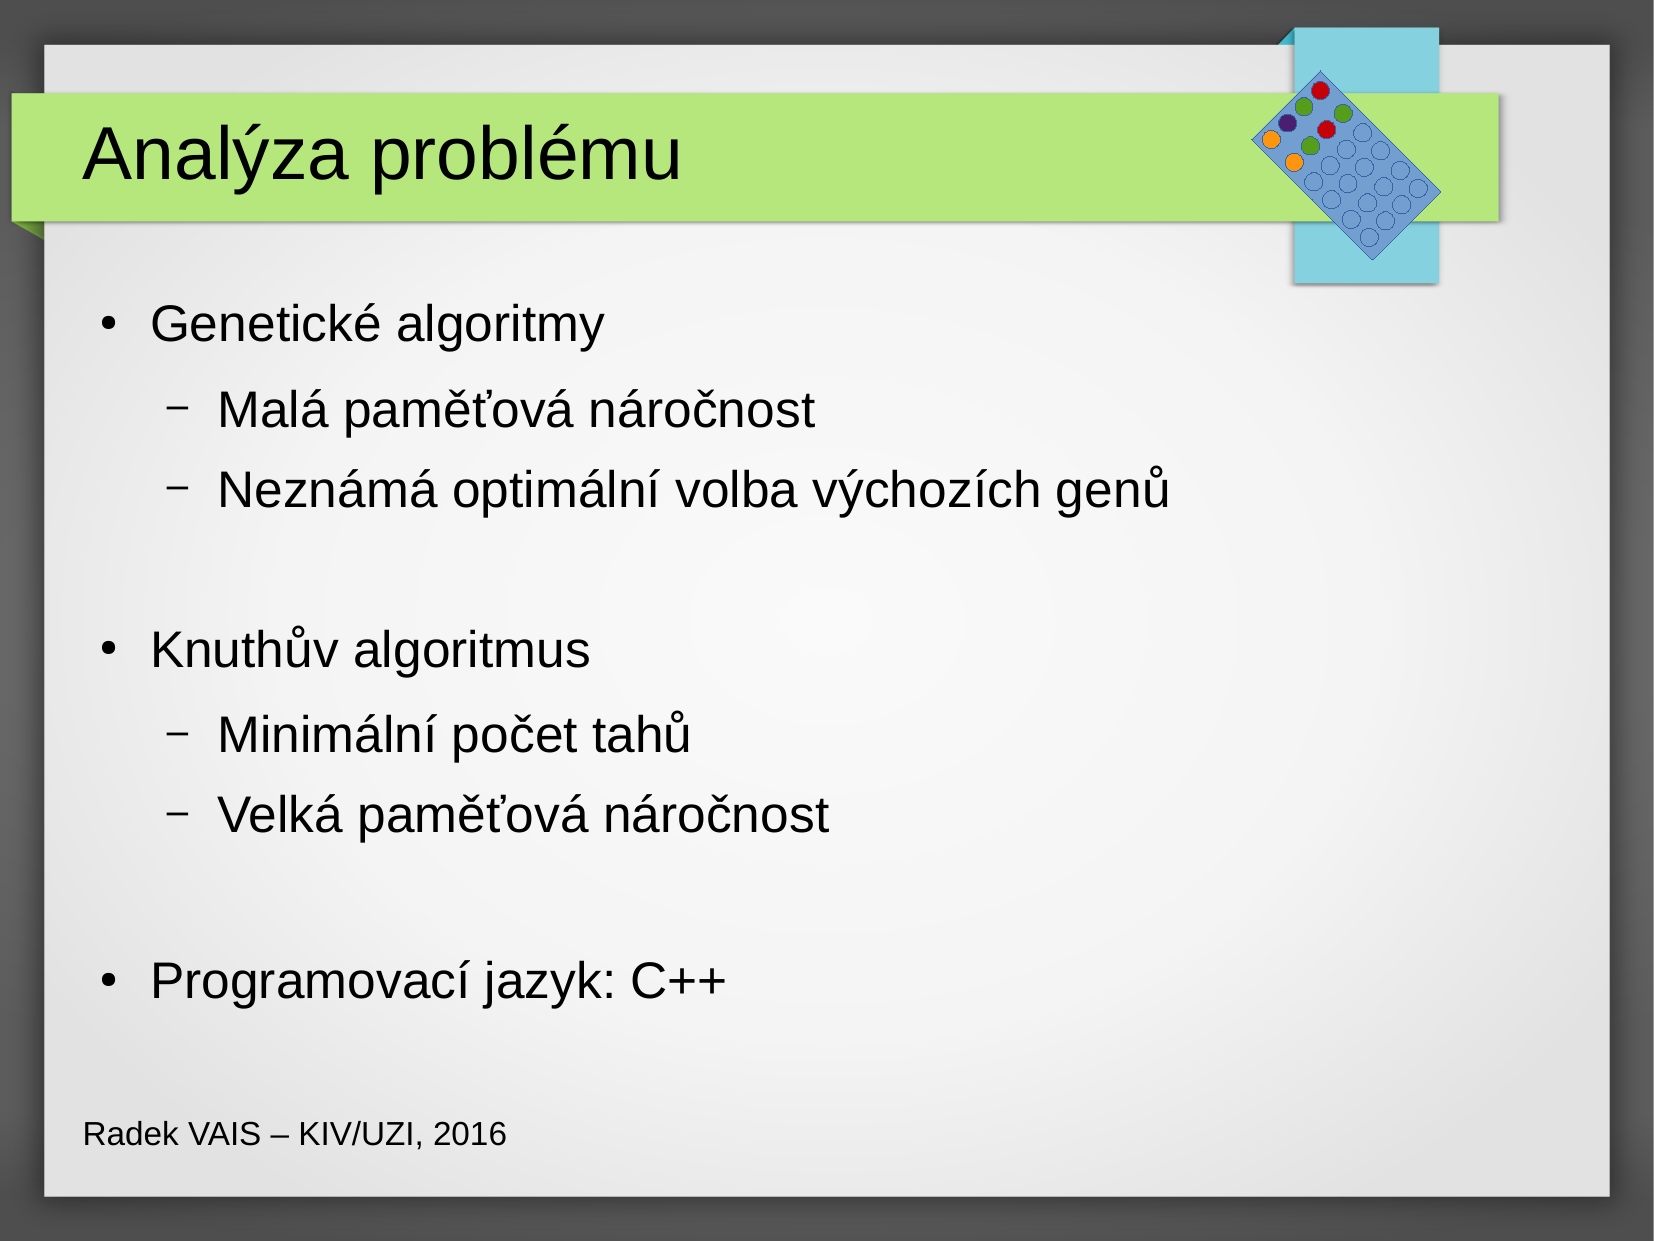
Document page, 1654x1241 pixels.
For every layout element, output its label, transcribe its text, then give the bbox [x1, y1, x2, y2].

title Analýza problému [82, 94, 1264, 213]
text_box [1251, 70, 1441, 260]
picture [0, 0, 1654, 1241]
list Genetické algoritmy Malá paměťová náročnost Neznámá optimální volba výchozích genů Knuthův algoritmus Minimální počet tahů Velká paměťová náročnost Programovací jazyk: C++ [82, 295, 1571, 1015]
title Radek VAIS – KIV/UZI, 2016 [82, 1098, 1548, 1170]
